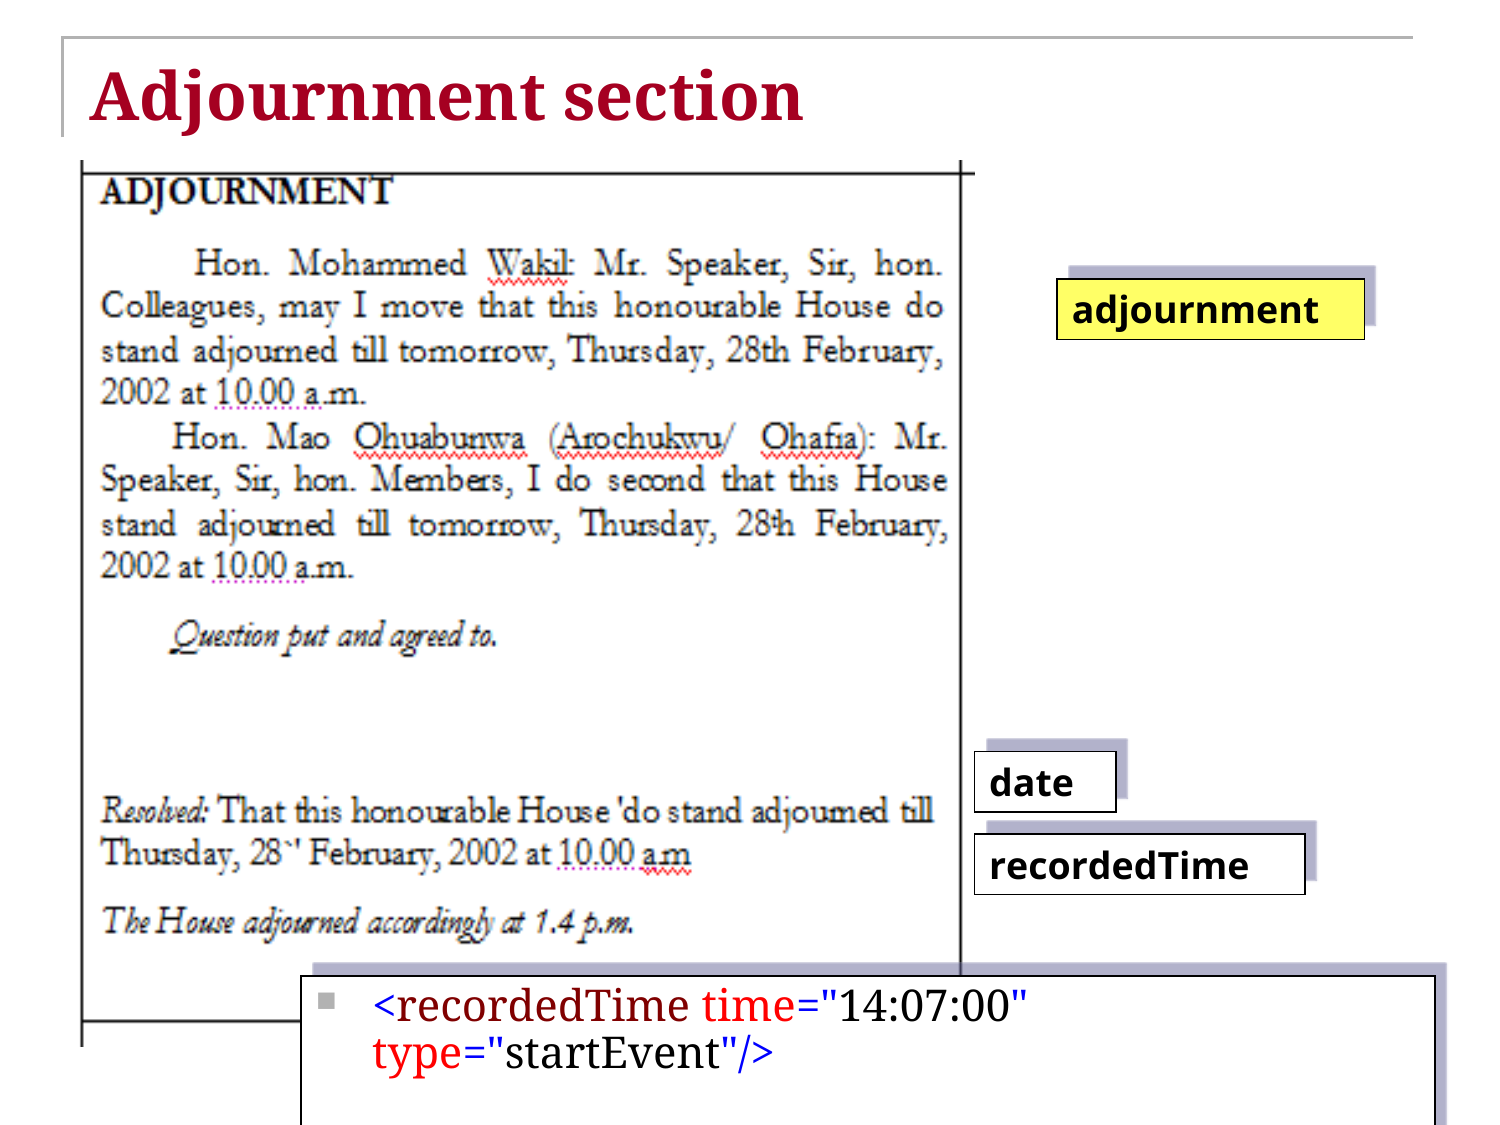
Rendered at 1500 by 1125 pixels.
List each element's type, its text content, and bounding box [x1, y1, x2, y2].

picture [64, 160, 975, 1047]
title Adjournment section [75, 45, 1426, 233]
text_box recordedTime [974, 834, 1306, 895]
list <recordedTime time="14:07:00" type="startEvent"/> [301, 976, 1435, 1097]
text_box date [974, 751, 1117, 812]
text_box adjournment [1057, 278, 1365, 340]
